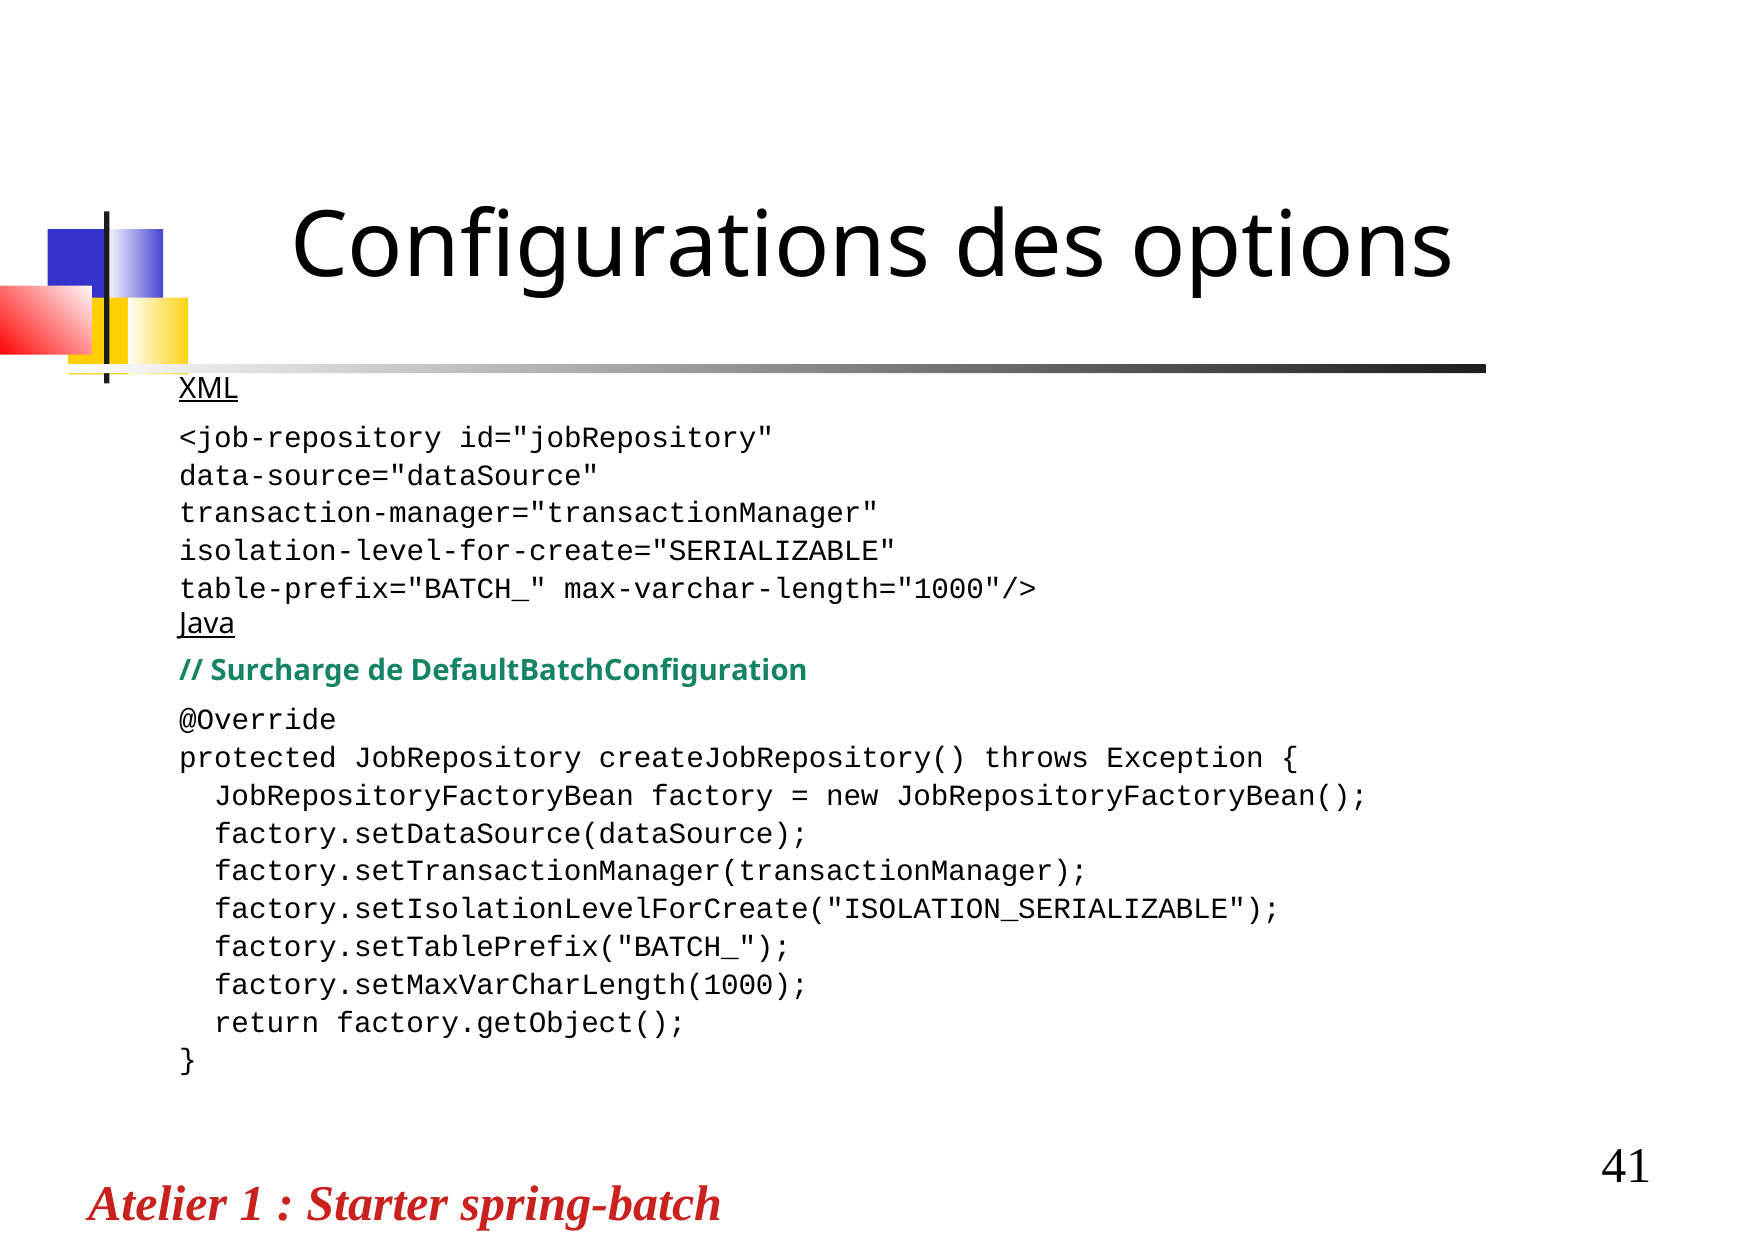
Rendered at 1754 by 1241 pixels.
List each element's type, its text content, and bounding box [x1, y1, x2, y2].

title Configurations des options [179, 139, 1567, 351]
list XML <job-repository id="jobRepository" data-source="dataSource" transaction-manager="transactionManager" isolation-level-for-create="SERIALIZABLE" table-prefix="BATCH_" max-varchar-length="1000"/> Java // Surcharge de DefaultBatchConfiguration @Override protected JobRepository createJobRepository() throws Exception { JobRepositoryFactoryBean factory = new JobRepositoryFactoryBean(); factory.setDataSource(dataSource); factory.setTransactionManager(transactionManager); factory.setIsolationLevelForCreate("ISOLATION_SERIALIZABLE"); factory.setTablePrefix("BATCH_"); factory.setMaxVarCharLength(1000); return factory.getObject(); } [179, 371, 1567, 1091]
text_box Atelier 1 : Starter spring-batch [73, 1167, 738, 1239]
